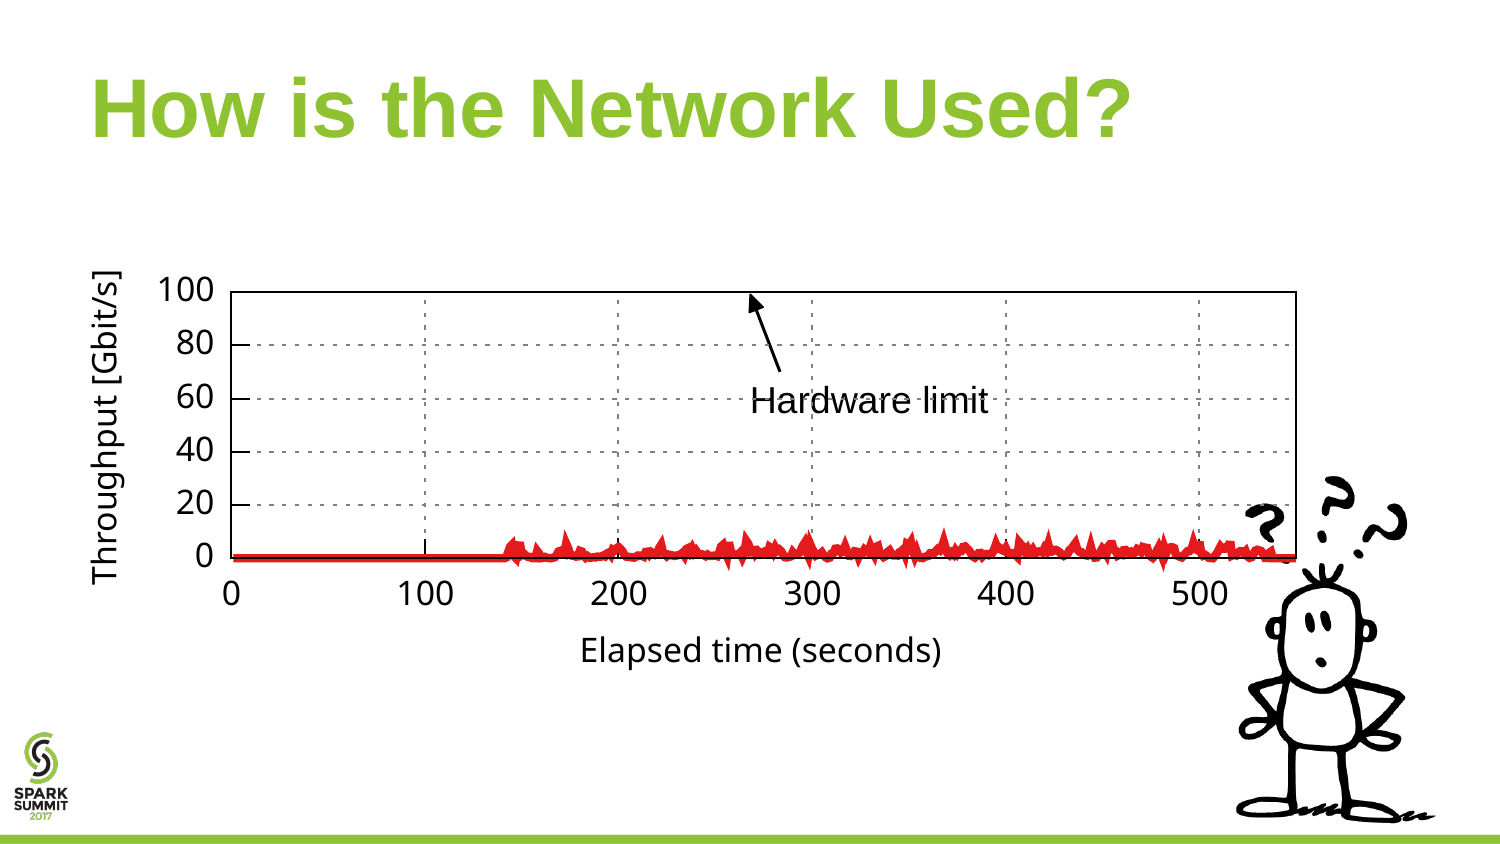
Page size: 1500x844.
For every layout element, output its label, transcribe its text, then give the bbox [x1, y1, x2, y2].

picture [78, 255, 1498, 826]
title How is the Network Used? [75, 33, 1425, 175]
picture [13, 731, 69, 833]
